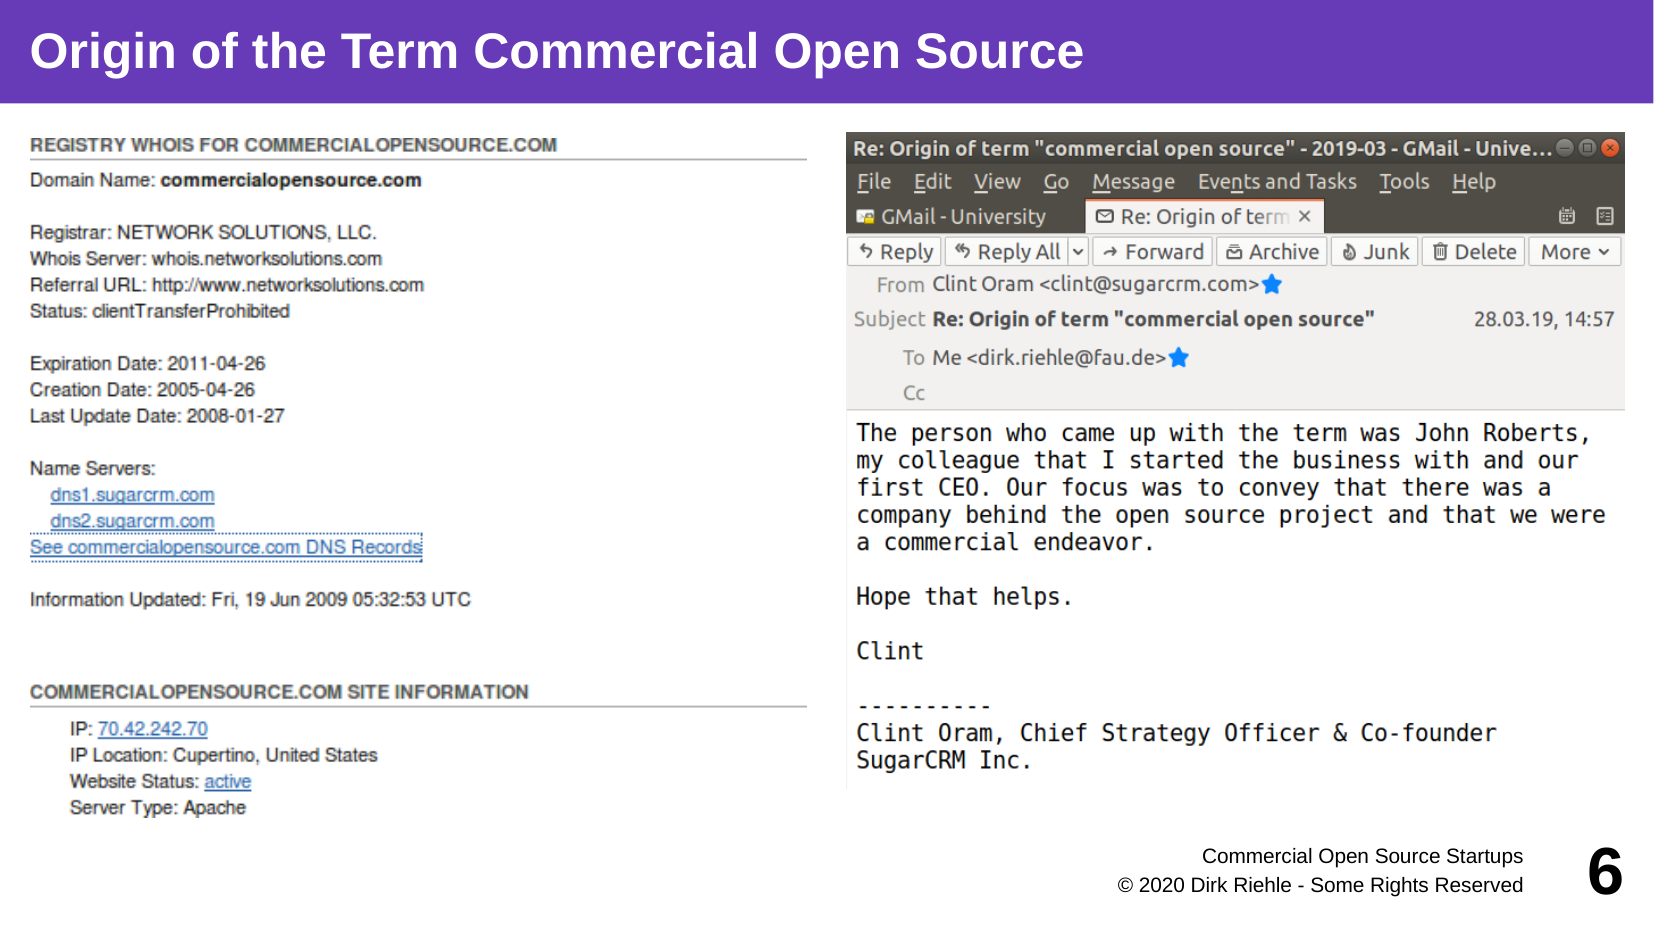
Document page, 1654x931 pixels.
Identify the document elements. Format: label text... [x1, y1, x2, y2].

picture [30, 138, 807, 818]
title Origin of the Term Commercial Open Source [0, 0, 1654, 104]
picture [846, 132, 1625, 789]
